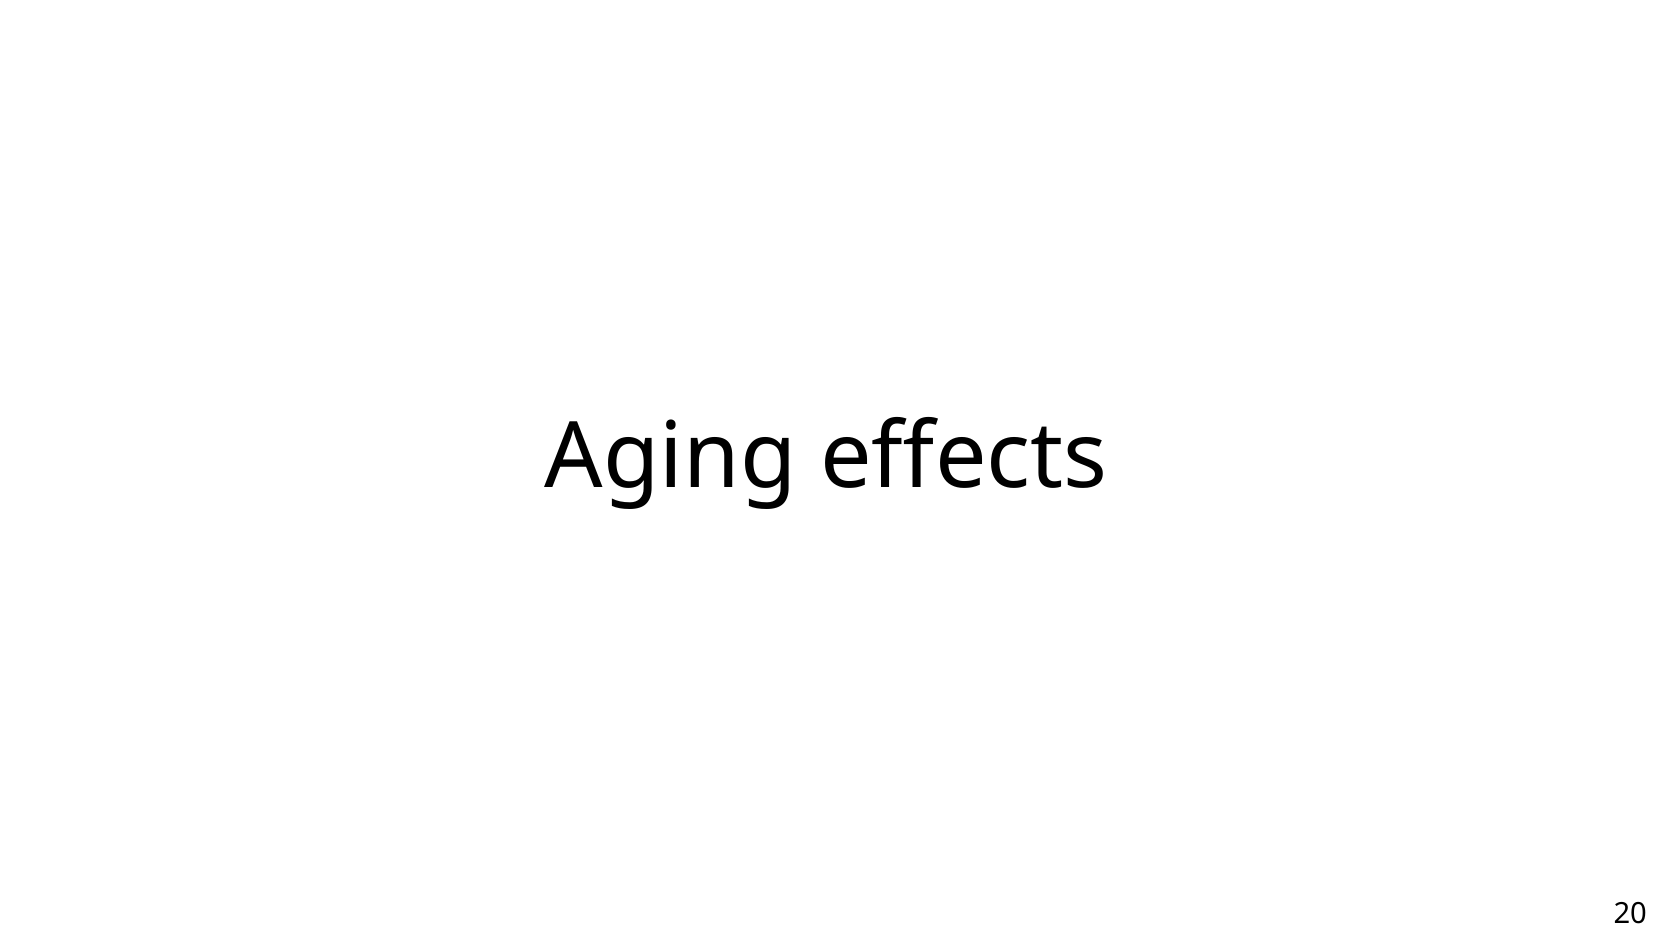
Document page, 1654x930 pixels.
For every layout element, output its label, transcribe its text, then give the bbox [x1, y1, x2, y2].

title Aging effects [82, 194, 1571, 709]
